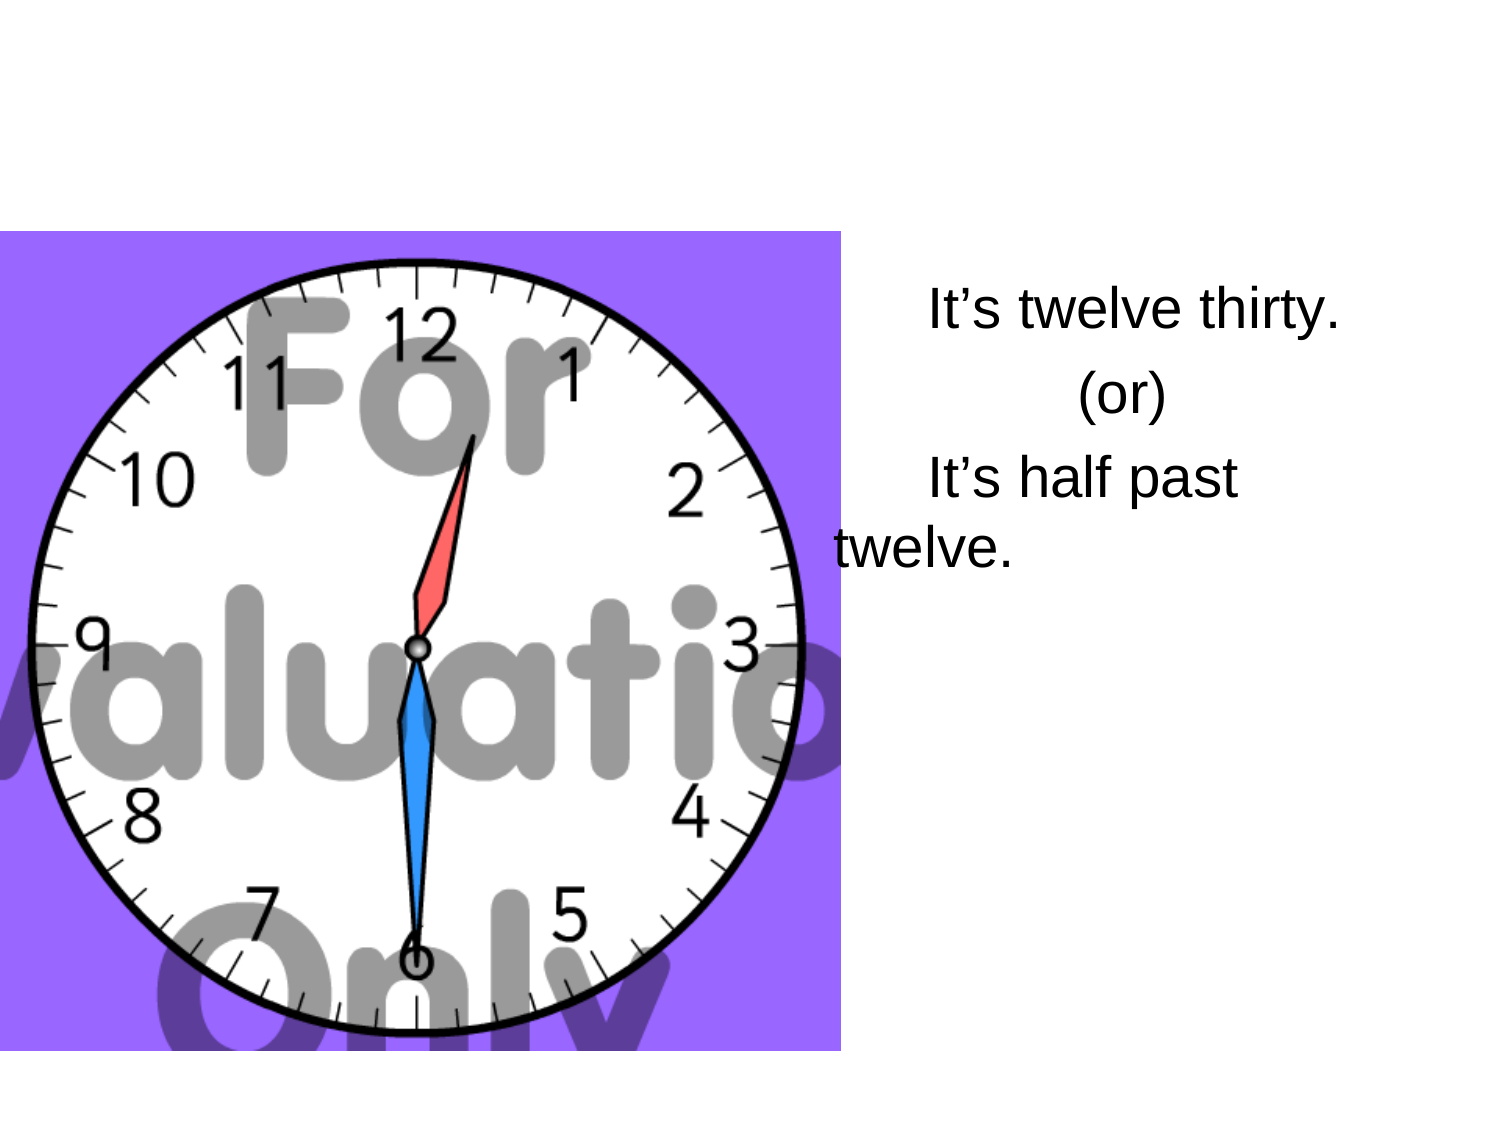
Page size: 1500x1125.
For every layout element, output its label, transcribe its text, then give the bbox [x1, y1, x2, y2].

list It’s twelve thirty. (or) It’s half past twelve. [762, 262, 1426, 1005]
picture [0, 231, 841, 1051]
